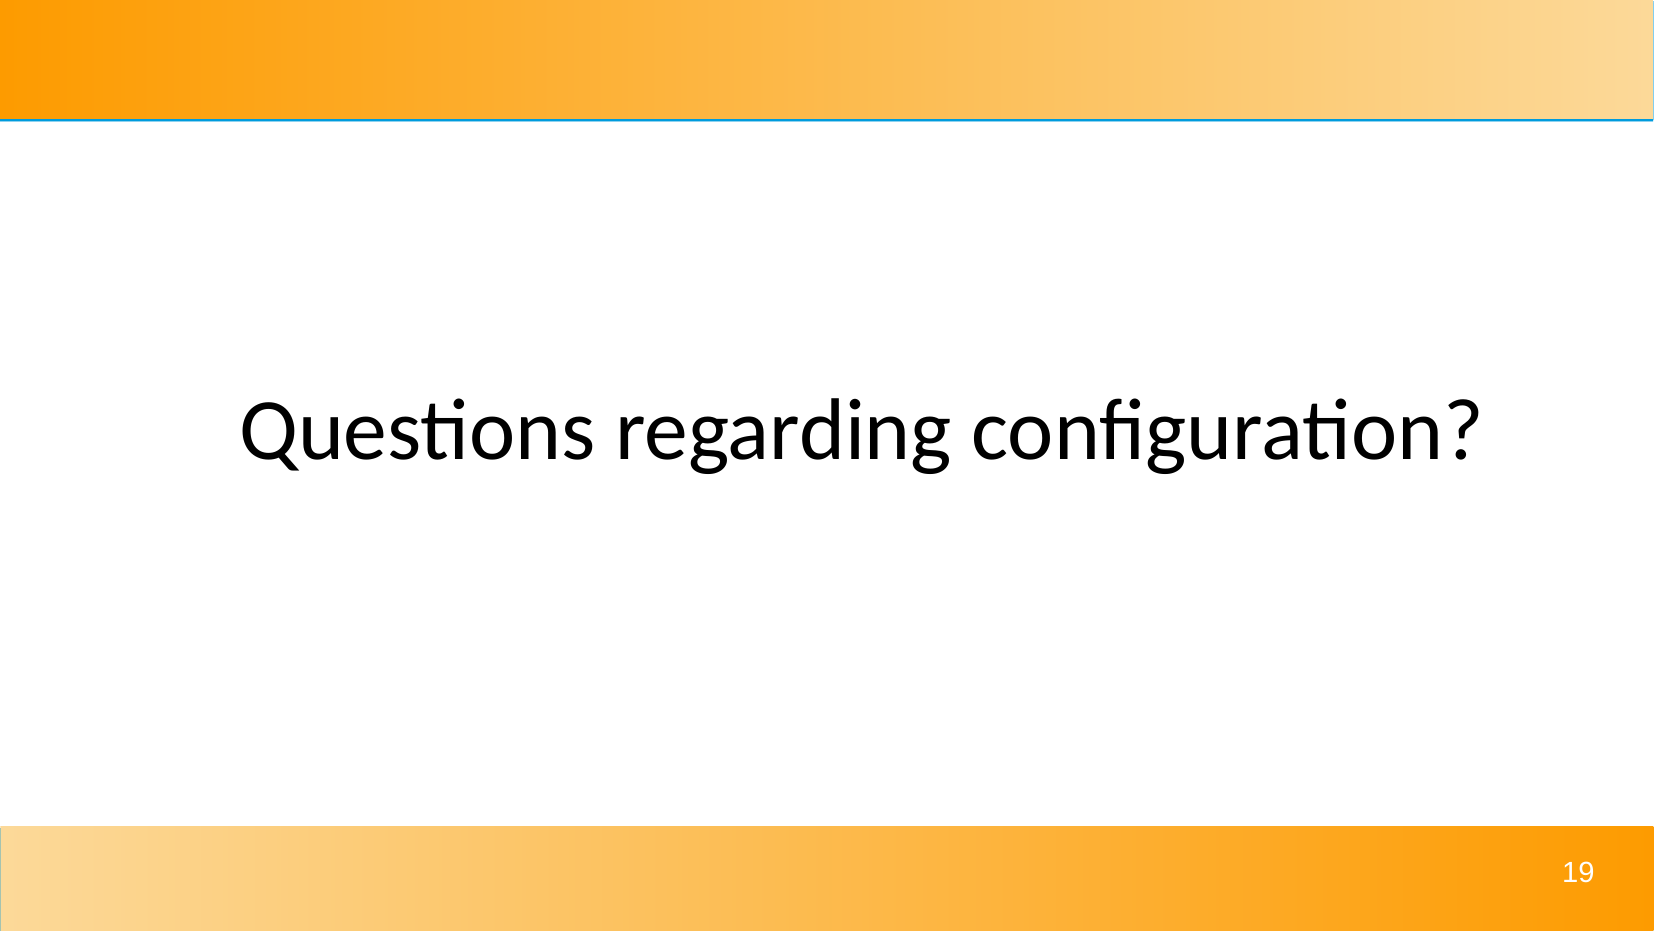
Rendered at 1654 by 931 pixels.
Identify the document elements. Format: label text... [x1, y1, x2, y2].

list Questions regarding configuration? [59, 177, 1595, 768]
title Networking [1101, 827, 1105, 930]
